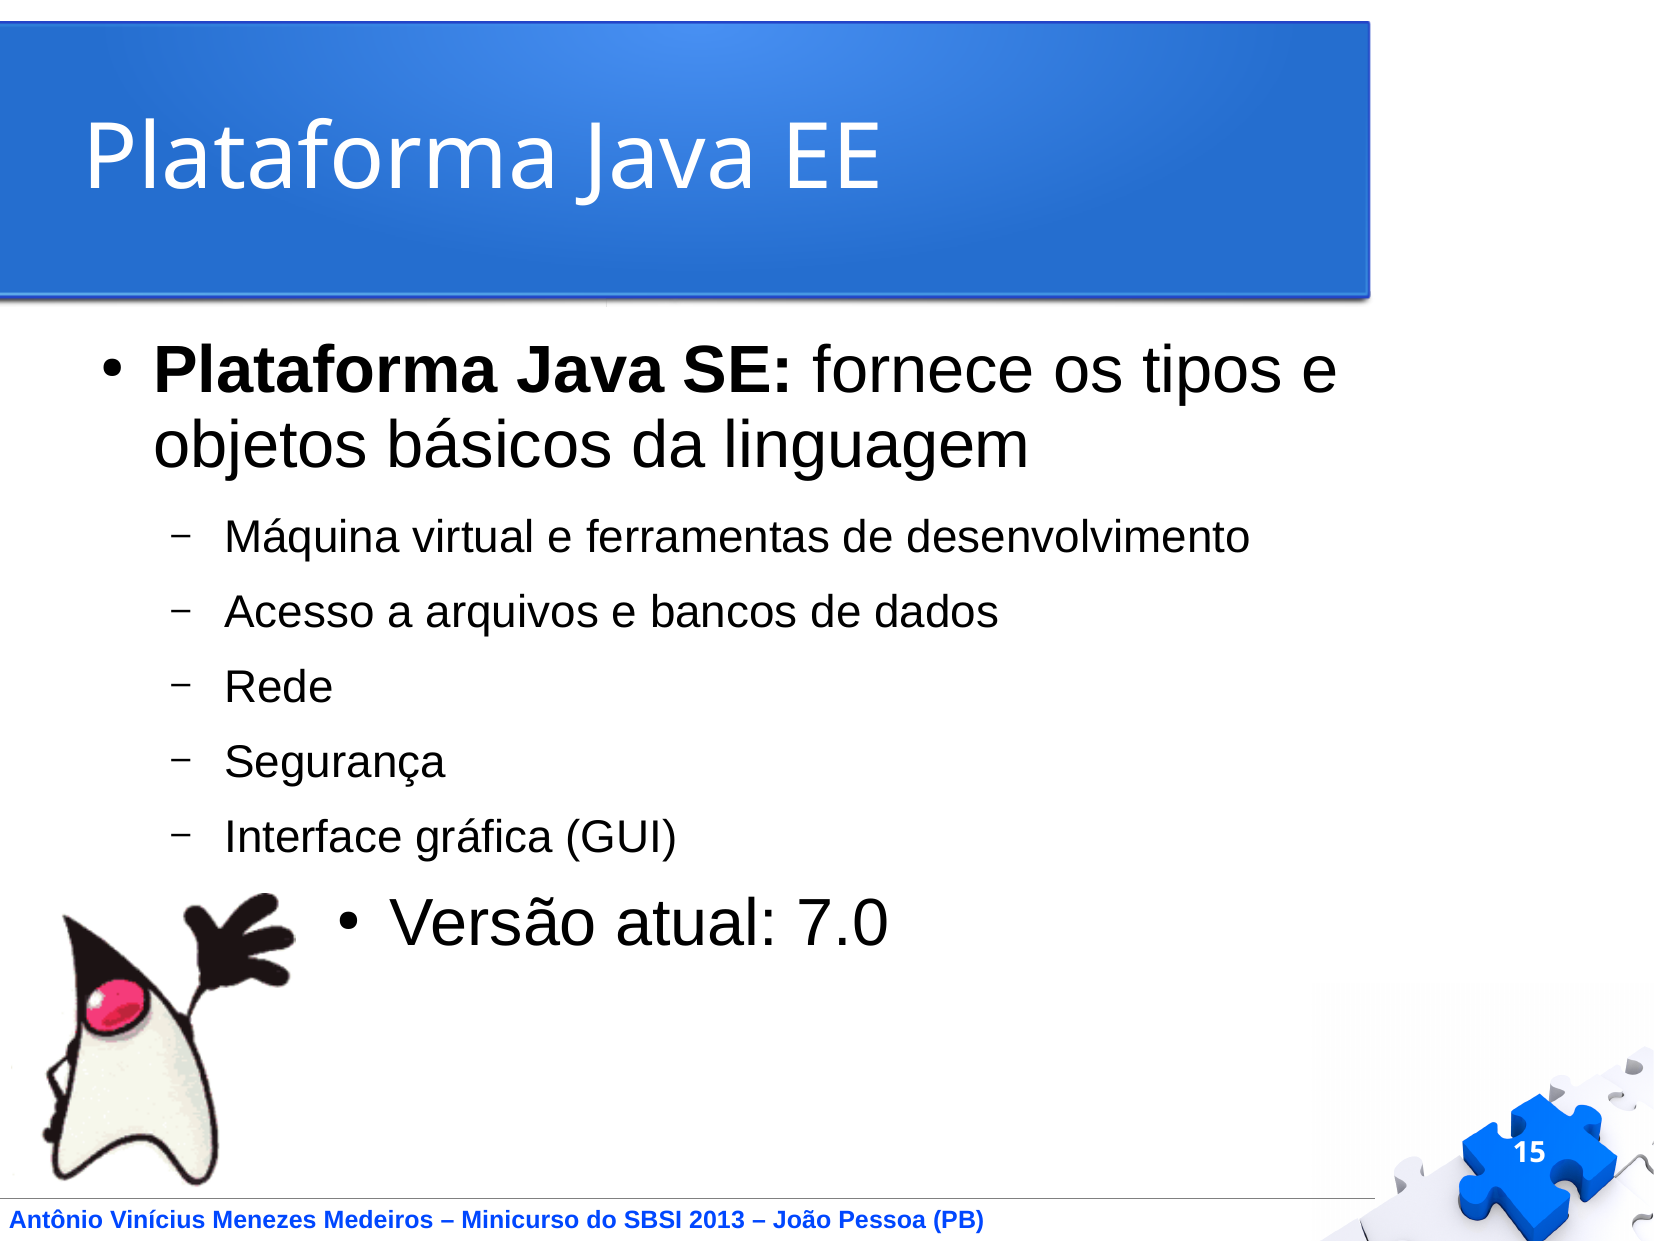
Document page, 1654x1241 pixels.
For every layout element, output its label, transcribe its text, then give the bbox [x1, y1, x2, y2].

list Plataforma Java SE: fornece os tipos e objetos básicos da linguagem Máquina virtual e ferramentas de desenvolvimento Acesso a arquivos e bancos de dados Rede Segurança Interface gráfica (GUI) Versão atual: 7.0 [82, 332, 1356, 1217]
picture [0, 21, 1375, 307]
picture [11, 893, 296, 1189]
title Plataforma Java EE [82, 49, 1323, 257]
picture [1311, 983, 1654, 1241]
